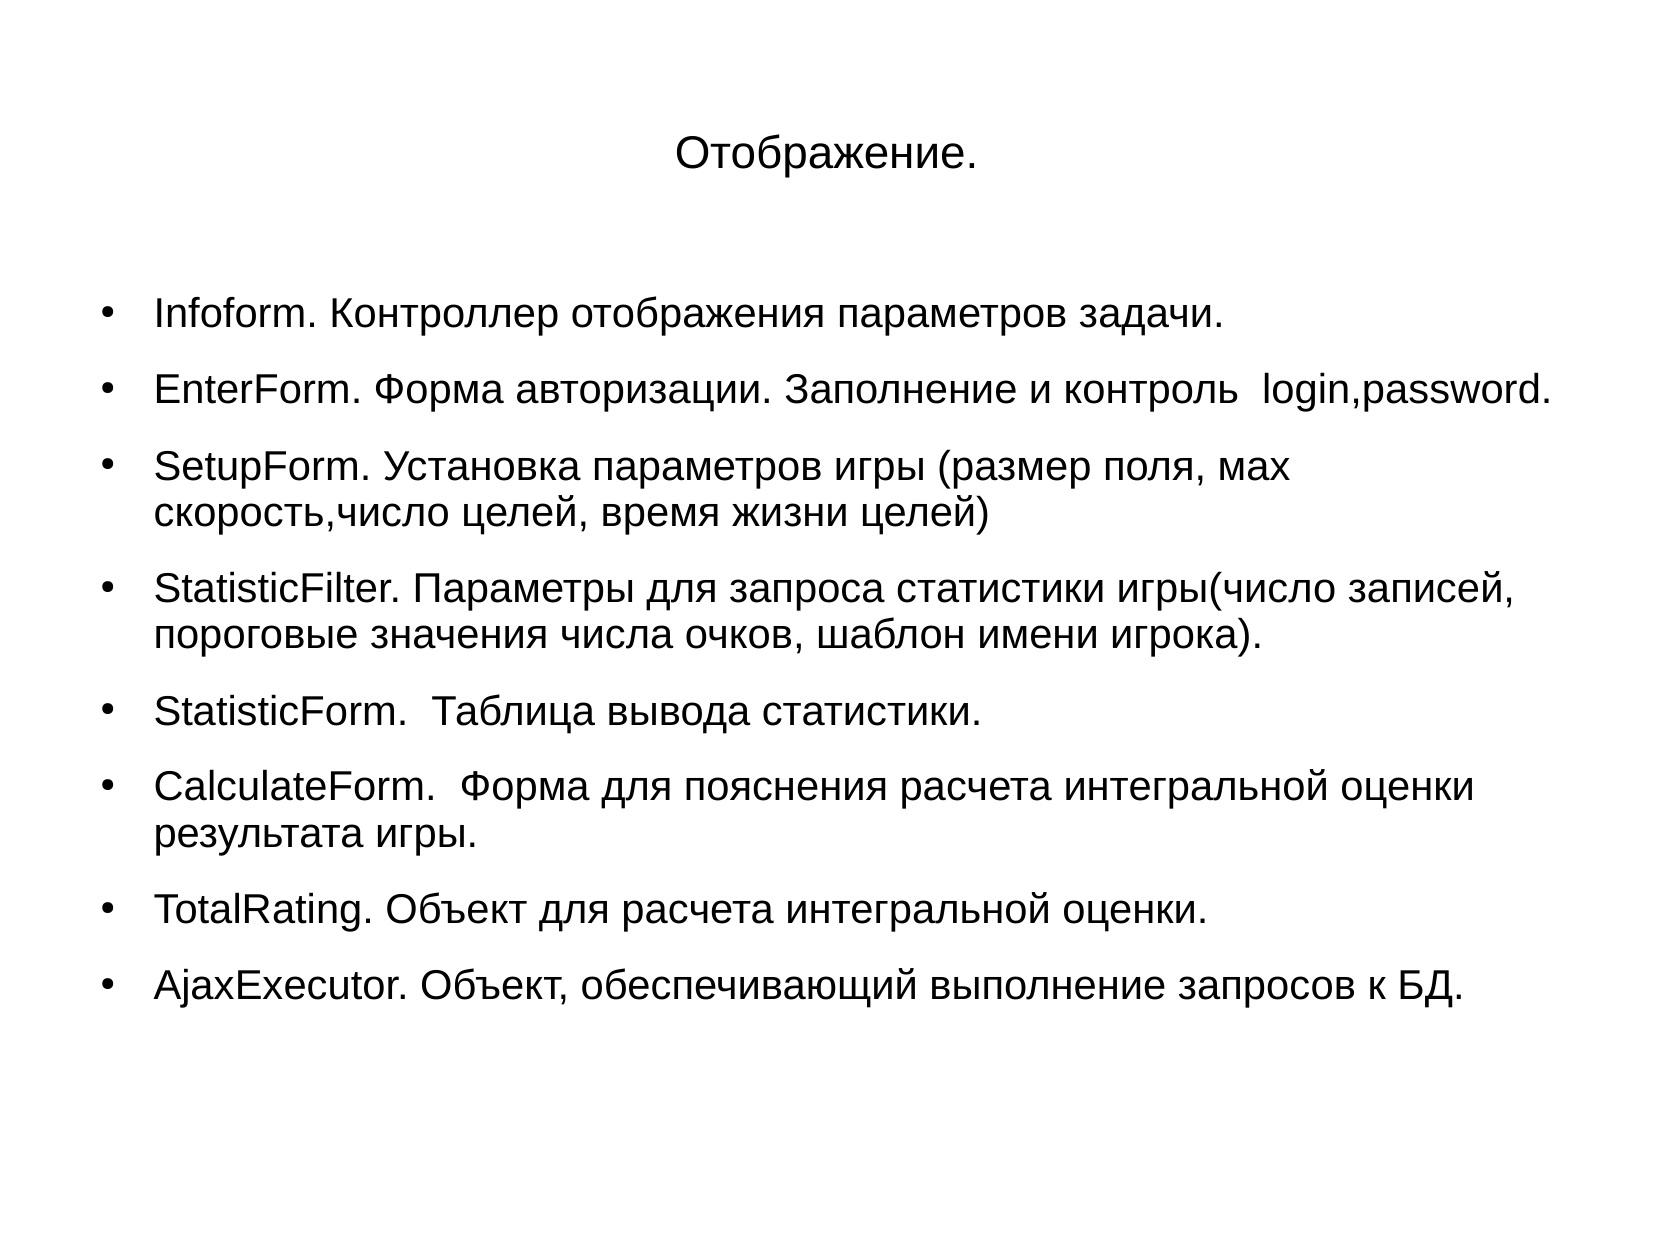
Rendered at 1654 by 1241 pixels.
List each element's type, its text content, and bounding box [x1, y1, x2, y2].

title Отображение. [82, 49, 1571, 257]
list Infoform. Контроллер отображения параметров задачи. EnterForm. Форма авторизации. Заполнение и контроль login,password. SetupForm. Установка параметров игры (размер поля, мах скорость,число целей, время жизни целей) StatisticFilter. Параметры для запроса статистики игры(число записей, пороговые значения числа очков, шаблон имени игрока). StatisticForm. Таблица вывода статистики. CalculateForm. Форма для пояснения расчета интегральной оценки результата игры. TotalRating. Объект для расчета интегральной оценки. AjaxExecutor. Объект, обеспечивающий выполнение запросов к БД. [82, 290, 1571, 1010]
